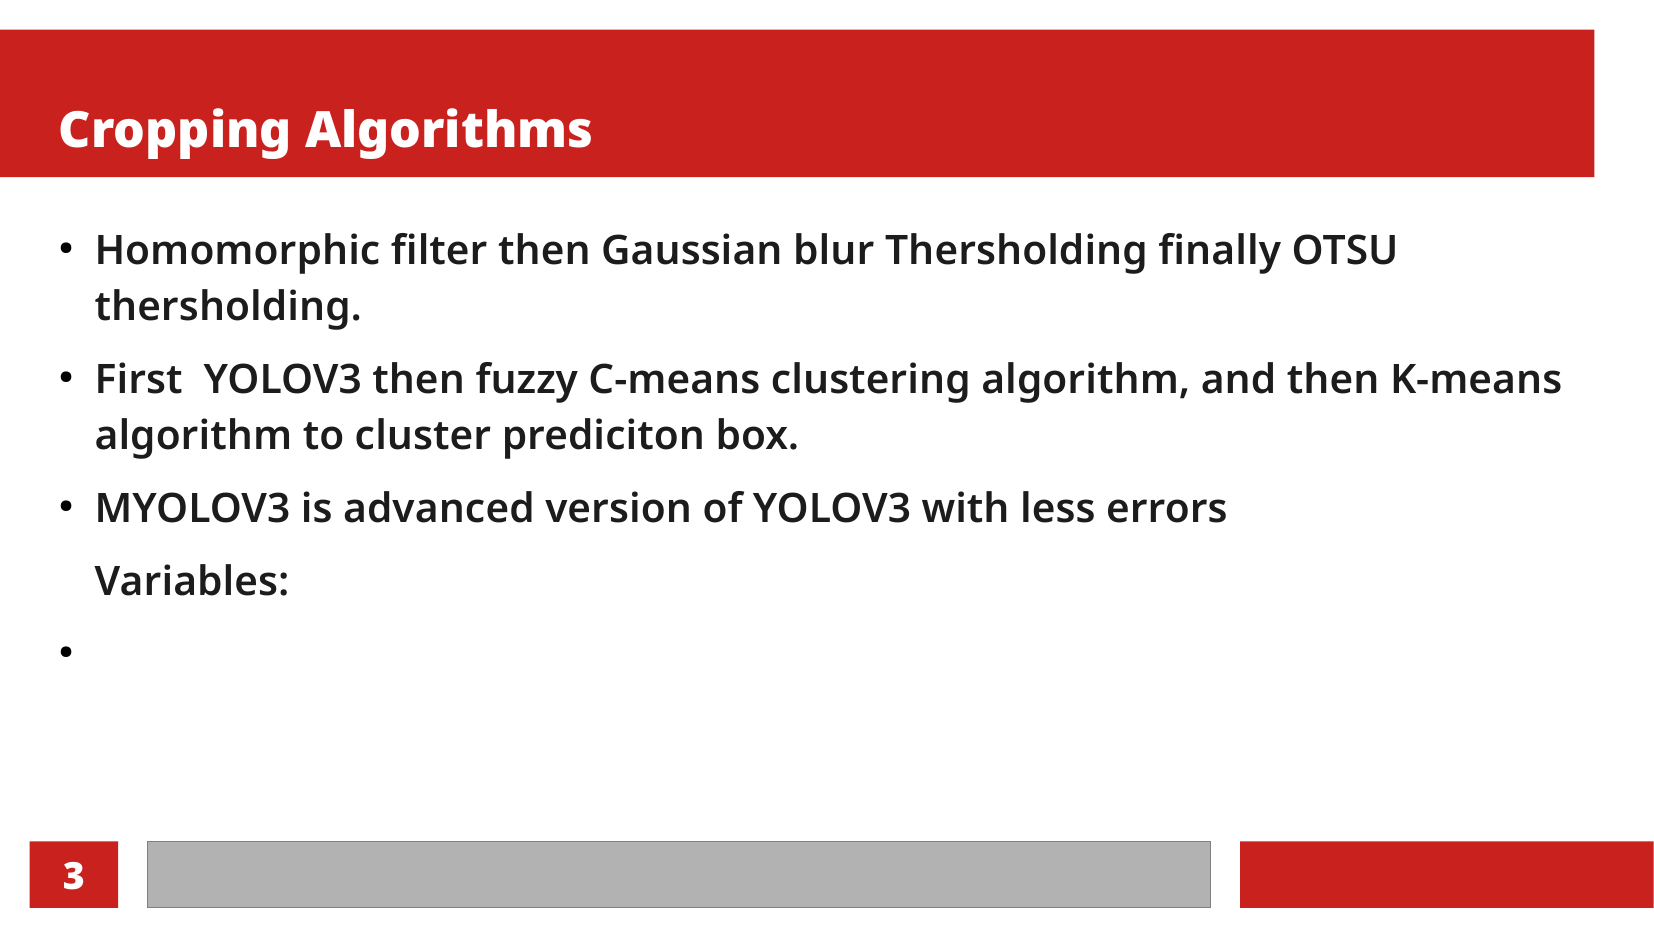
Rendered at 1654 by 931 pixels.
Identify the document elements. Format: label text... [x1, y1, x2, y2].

list Homomorphic filter then Gaussian blur Thersholding finally OTSU thersholding. First YOLOV3 then fuzzy C-means clustering algorithm, and then K-means algorithm to cluster prediciton box. MYOLOV3 is advanced version of YOLOV3 with less errors Variables: [59, 221, 1565, 798]
title Cropping Algorithms [59, 44, 1595, 163]
